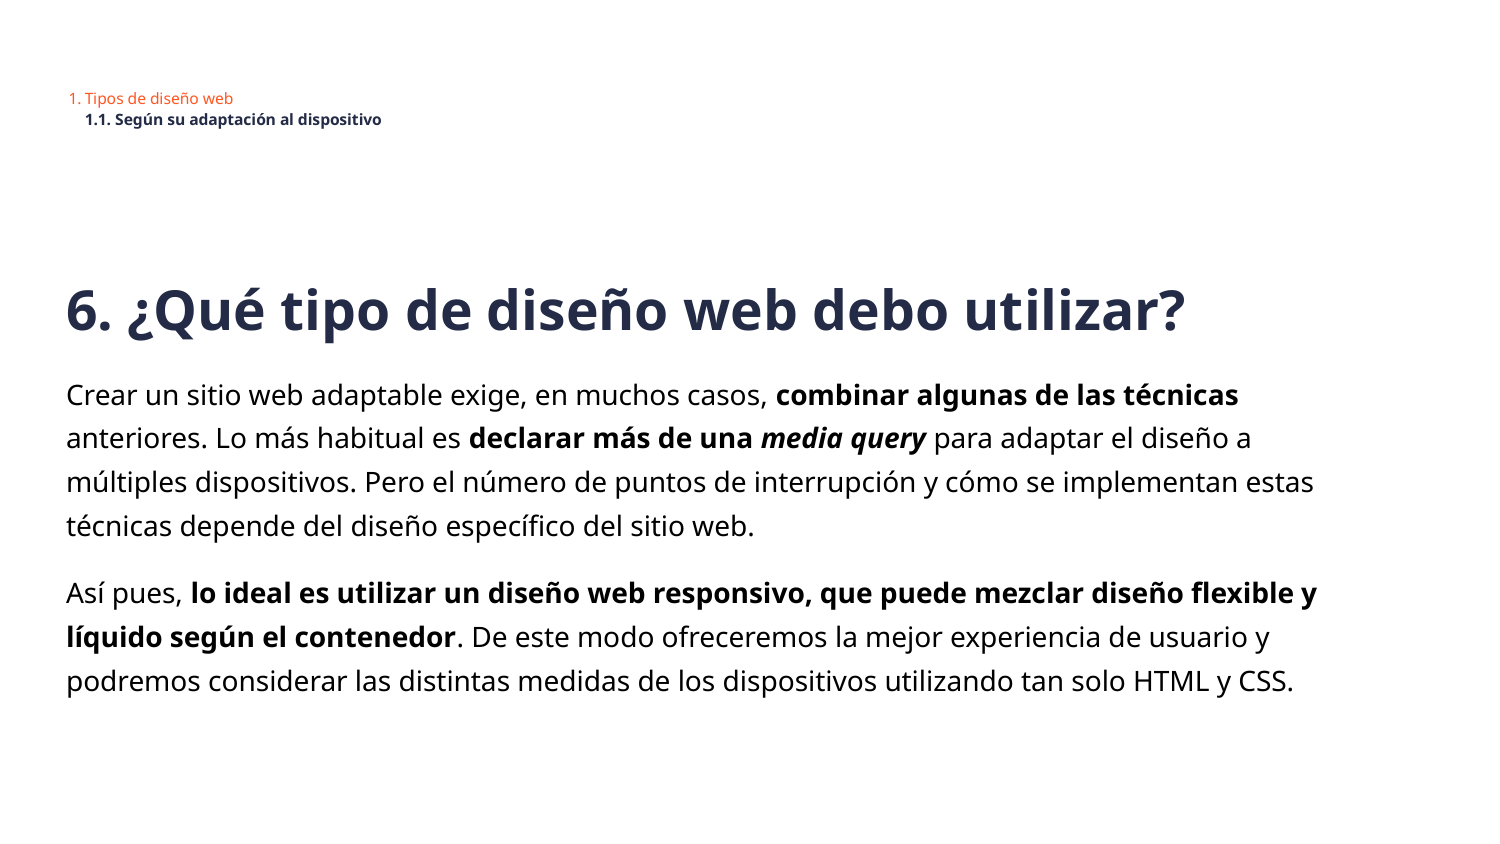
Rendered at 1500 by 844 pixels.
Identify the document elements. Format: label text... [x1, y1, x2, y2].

title Tipos de diseño web 1.1. Según su adaptación al dispositivo [51, 72, 1449, 167]
list 6. ¿Qué tipo de diseño web debo utilizar? Crear un sitio web adaptable exige, en muchos casos, combinar algunas de las técnicas anteriores. Lo más habitual es declarar más de una media query para adaptar el diseño a múltiples dispositivos. Pero el número de puntos de interrupción y cómo se implementan estas técnicas depende del diseño específico del sitio web. Así pues, lo ideal es utilizar un diseño web responsivo, que puede mezclar diseño flexible y líquido según el contenedor. De este modo ofreceremos la mejor experiencia de usuario y podremos considerar las distintas medidas de los dispositivos utilizando tan solo HTML y CSS. [51, 235, 1370, 829]
